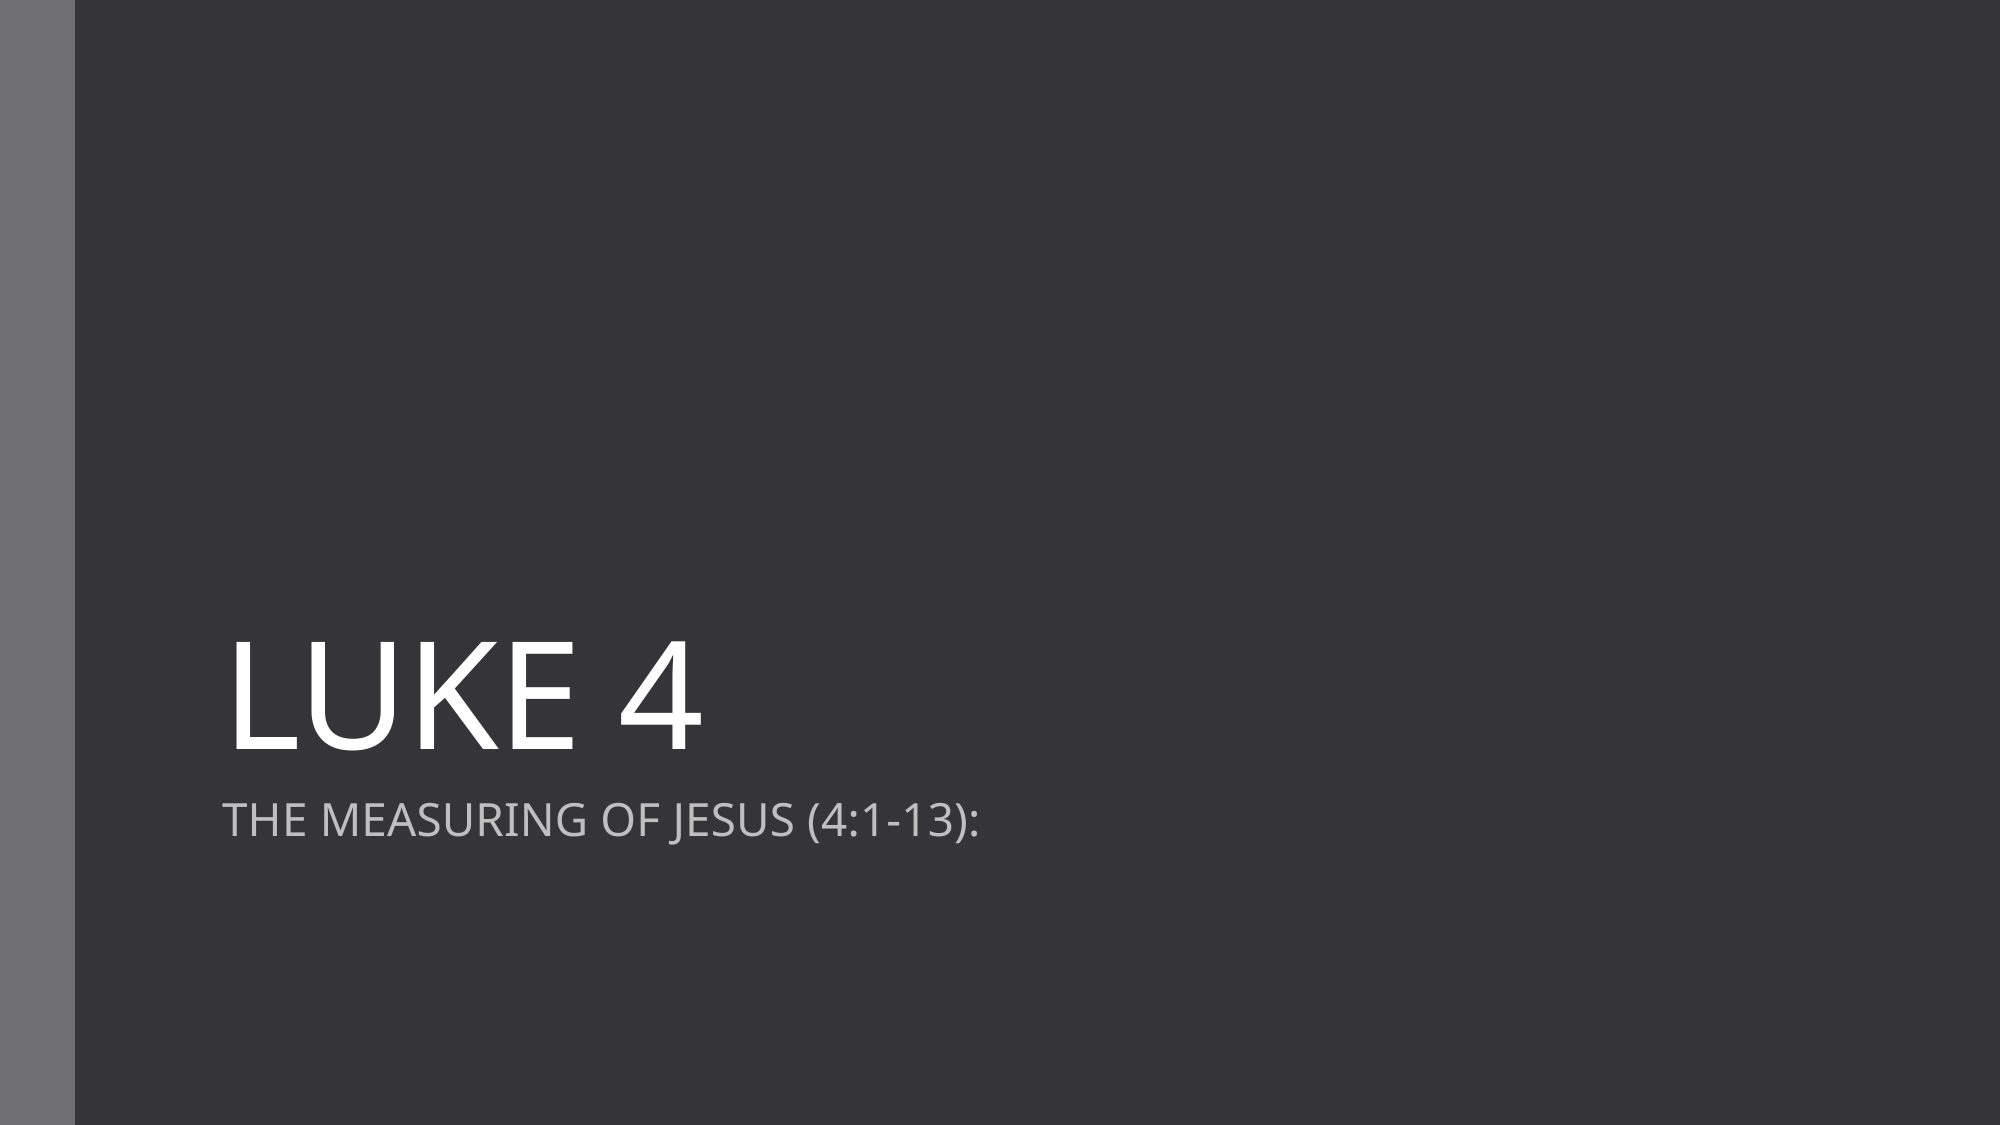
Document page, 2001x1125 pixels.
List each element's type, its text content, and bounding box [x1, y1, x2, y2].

subtitle THE MEASURING OF JESUS (4:1-13): [206, 787, 1752, 1066]
title LUKE 4 [206, 124, 1752, 787]
